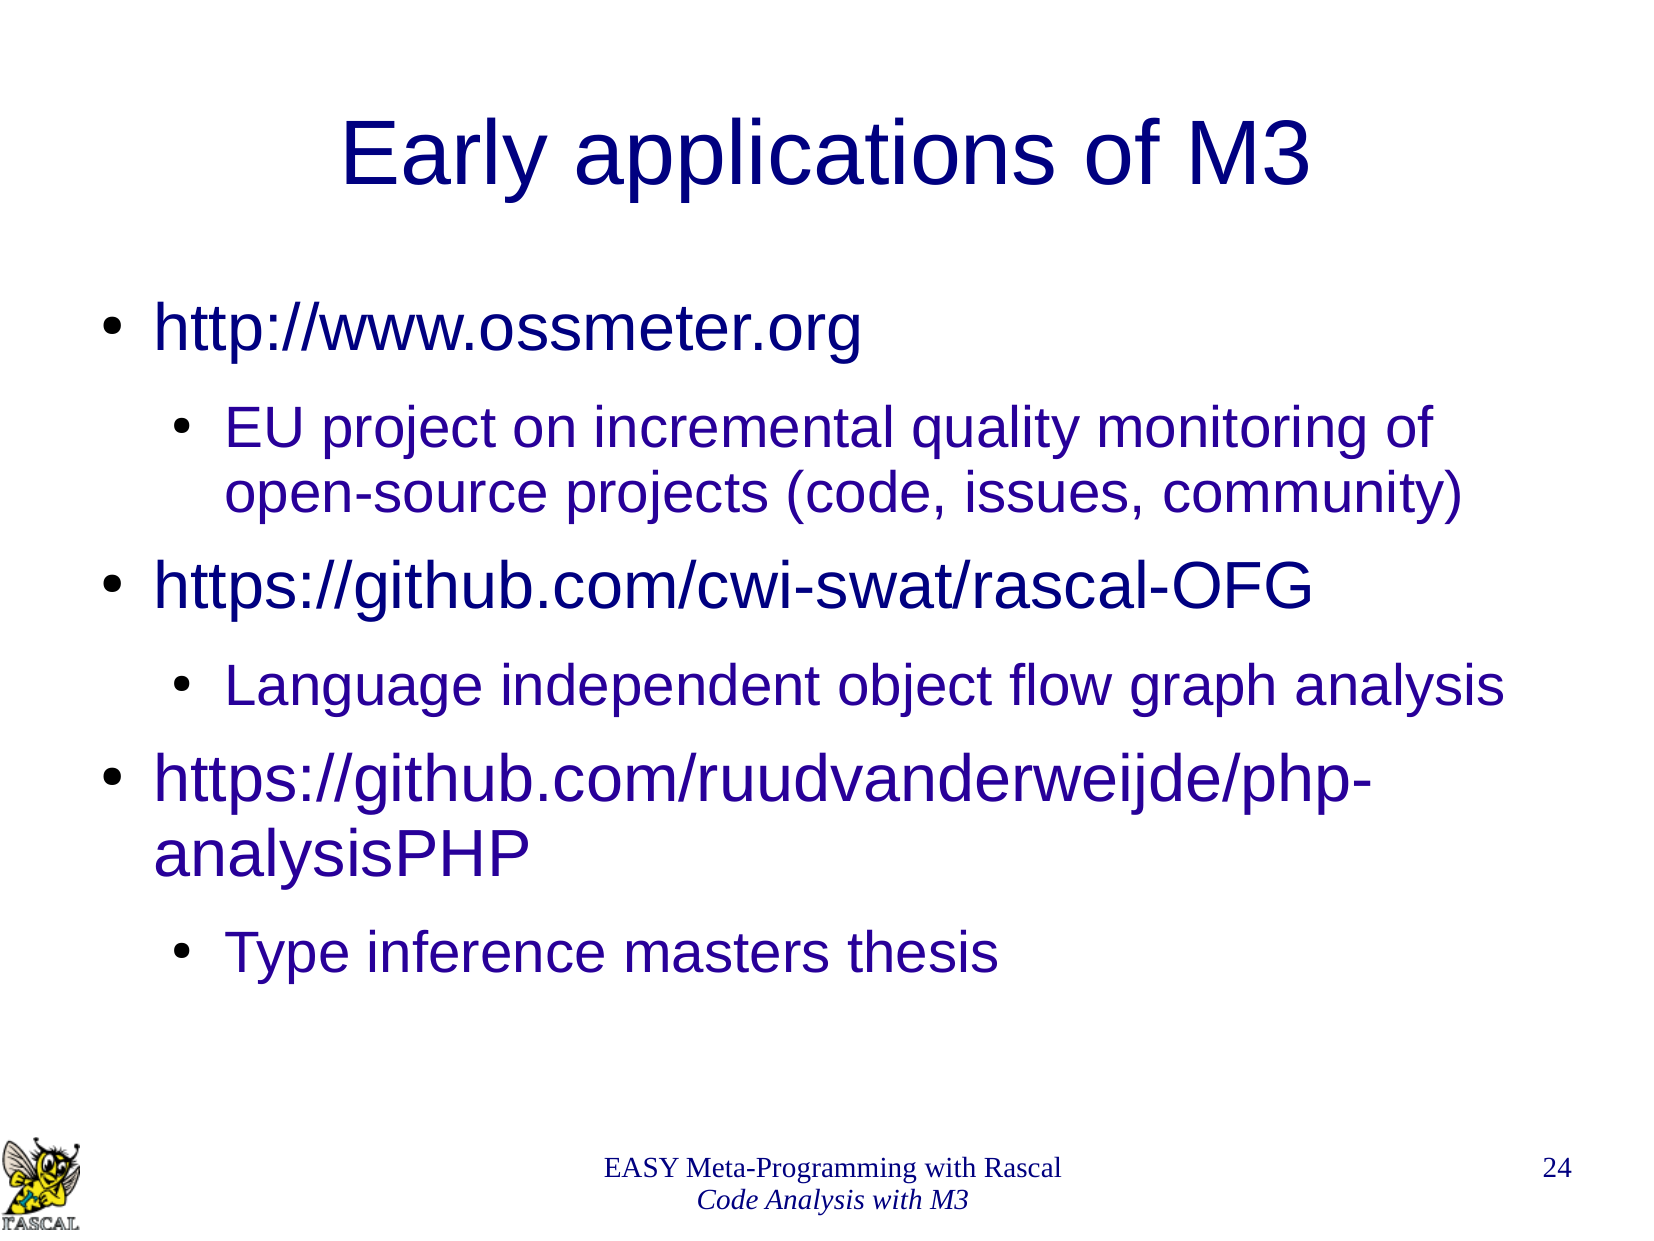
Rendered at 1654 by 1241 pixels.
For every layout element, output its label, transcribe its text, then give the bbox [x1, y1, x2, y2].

list http://www.ossmeter.org EU project on incremental quality monitoring of open-source projects (code, issues, community) https://github.com/cwi-swat/rascal-OFG Language independent object flow graph analysis https://github.com/ruudvanderweijde/php-analysisPHP Type inference masters thesis [82, 290, 1571, 1010]
title Early applications of M3 [82, 49, 1571, 257]
picture [1, 1137, 80, 1230]
